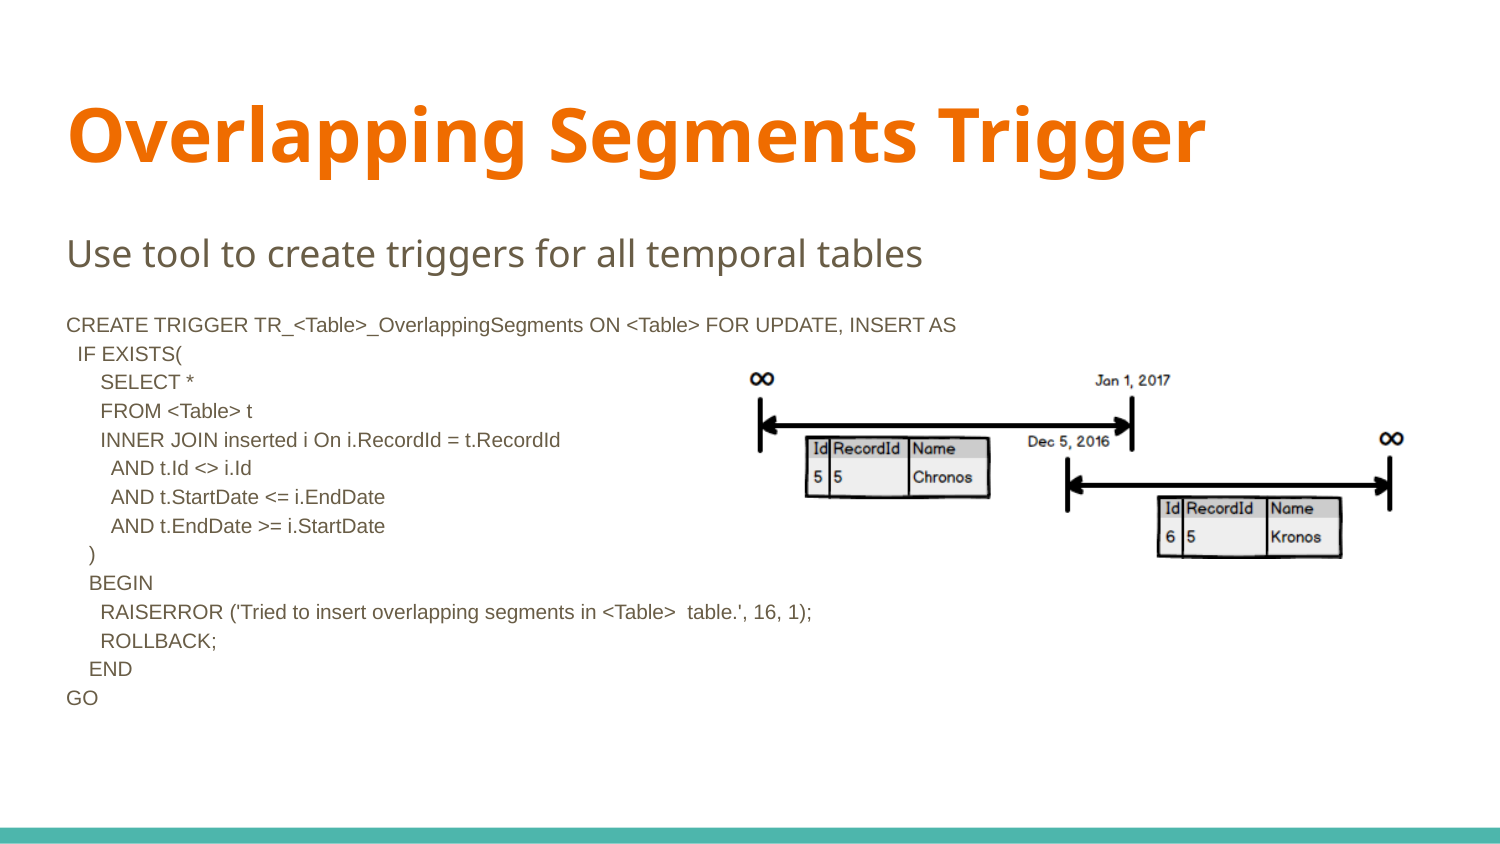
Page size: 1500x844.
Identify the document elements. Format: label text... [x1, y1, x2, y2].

list Use tool to create triggers for all temporal tables CREATE TRIGGER TR_<Table>_OverlappingSegments ON <Table> FOR UPDATE, INSERT AS IF EXISTS( SELECT * FROM <Table> t INNER JOIN inserted i On i.RecordId = t.RecordId AND t.Id <> i.Id AND t.StartDate <= i.EndDate AND t.EndDate >= i.StartDate ) BEGIN RAISERROR ('Tried to insert overlapping segments in <Table> table.', 16, 1); ROLLBACK; END GO [51, 207, 1449, 750]
picture [748, 356, 1406, 559]
title Overlapping Segments Trigger [51, 72, 1449, 189]
